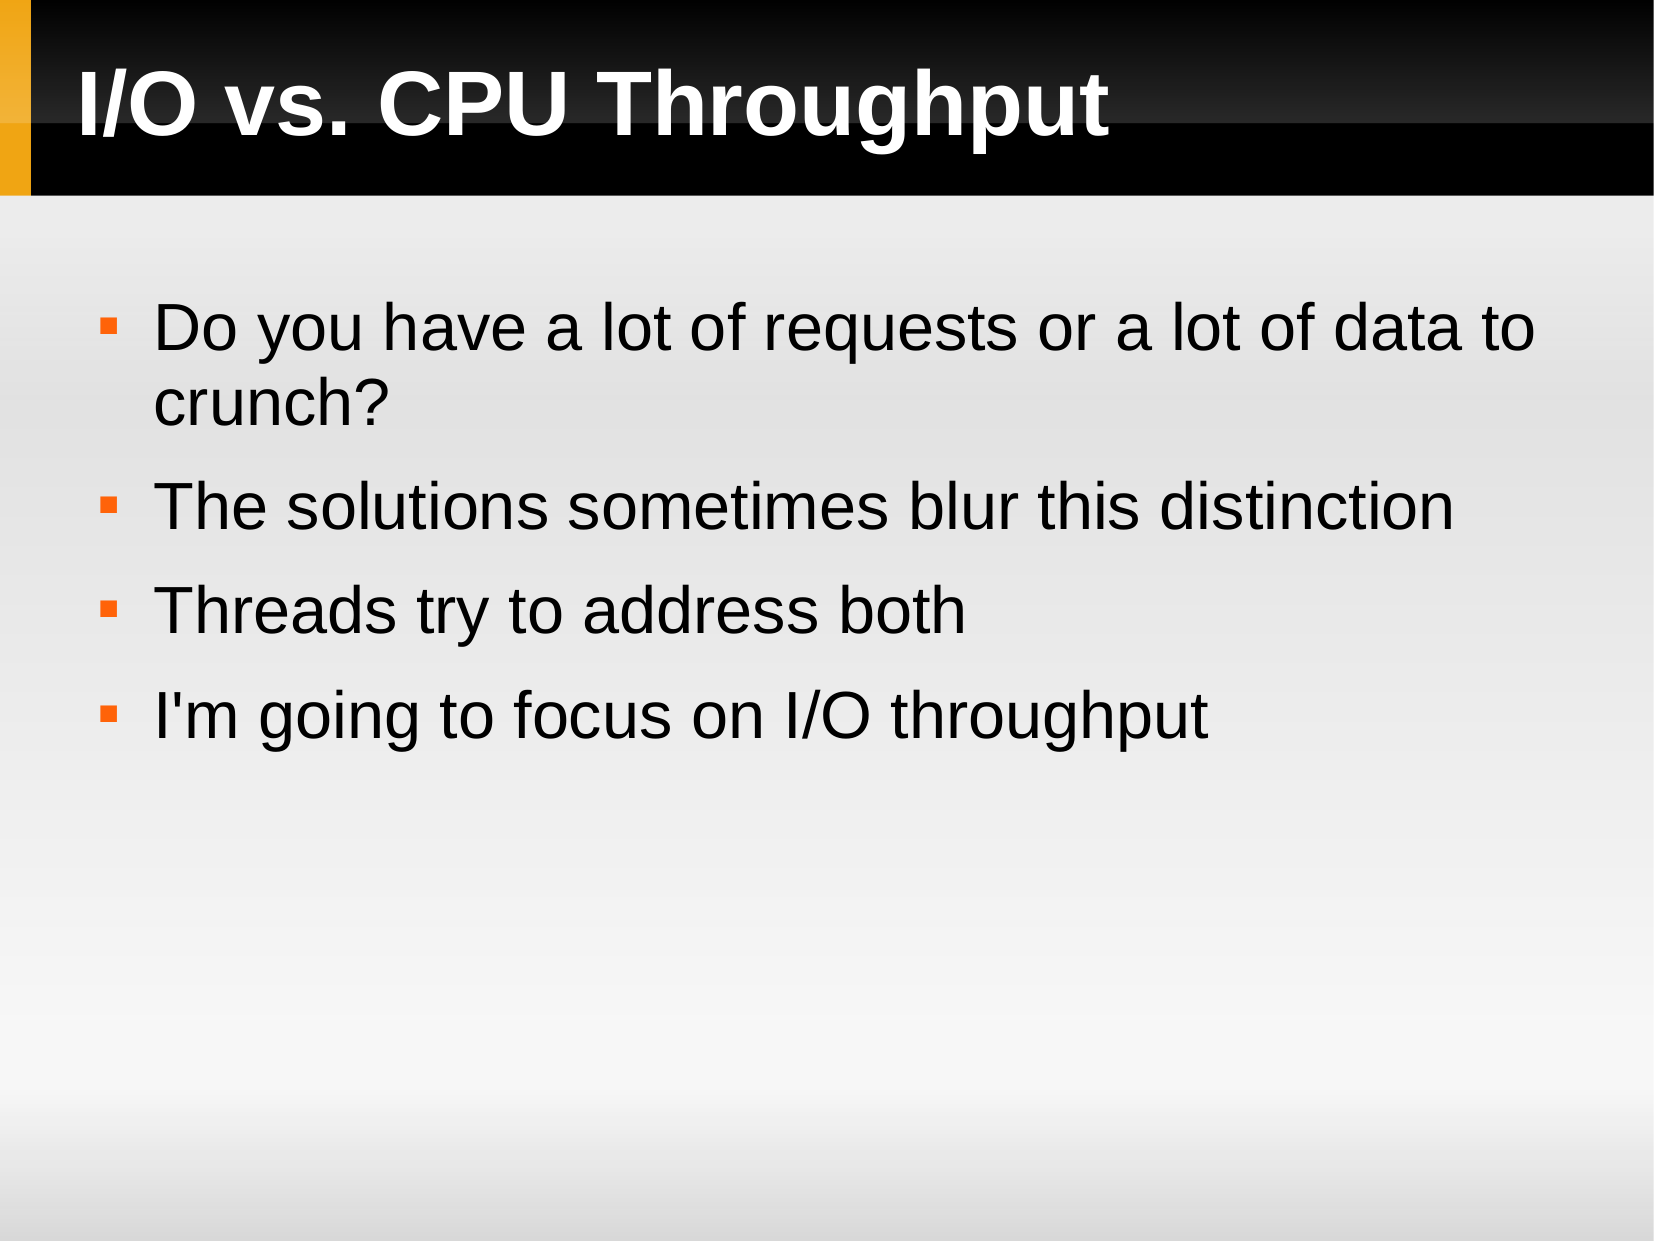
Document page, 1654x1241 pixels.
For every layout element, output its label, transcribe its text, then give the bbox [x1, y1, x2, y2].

picture [0, 0, 1654, 1241]
list Do you have a lot of requests or a lot of data to crunch? The solutions sometimes blur this distinction Threads try to address both I'm going to focus on I/O throughput [82, 290, 1571, 1109]
title I/O vs. CPU Throughput [76, 7, 1565, 200]
